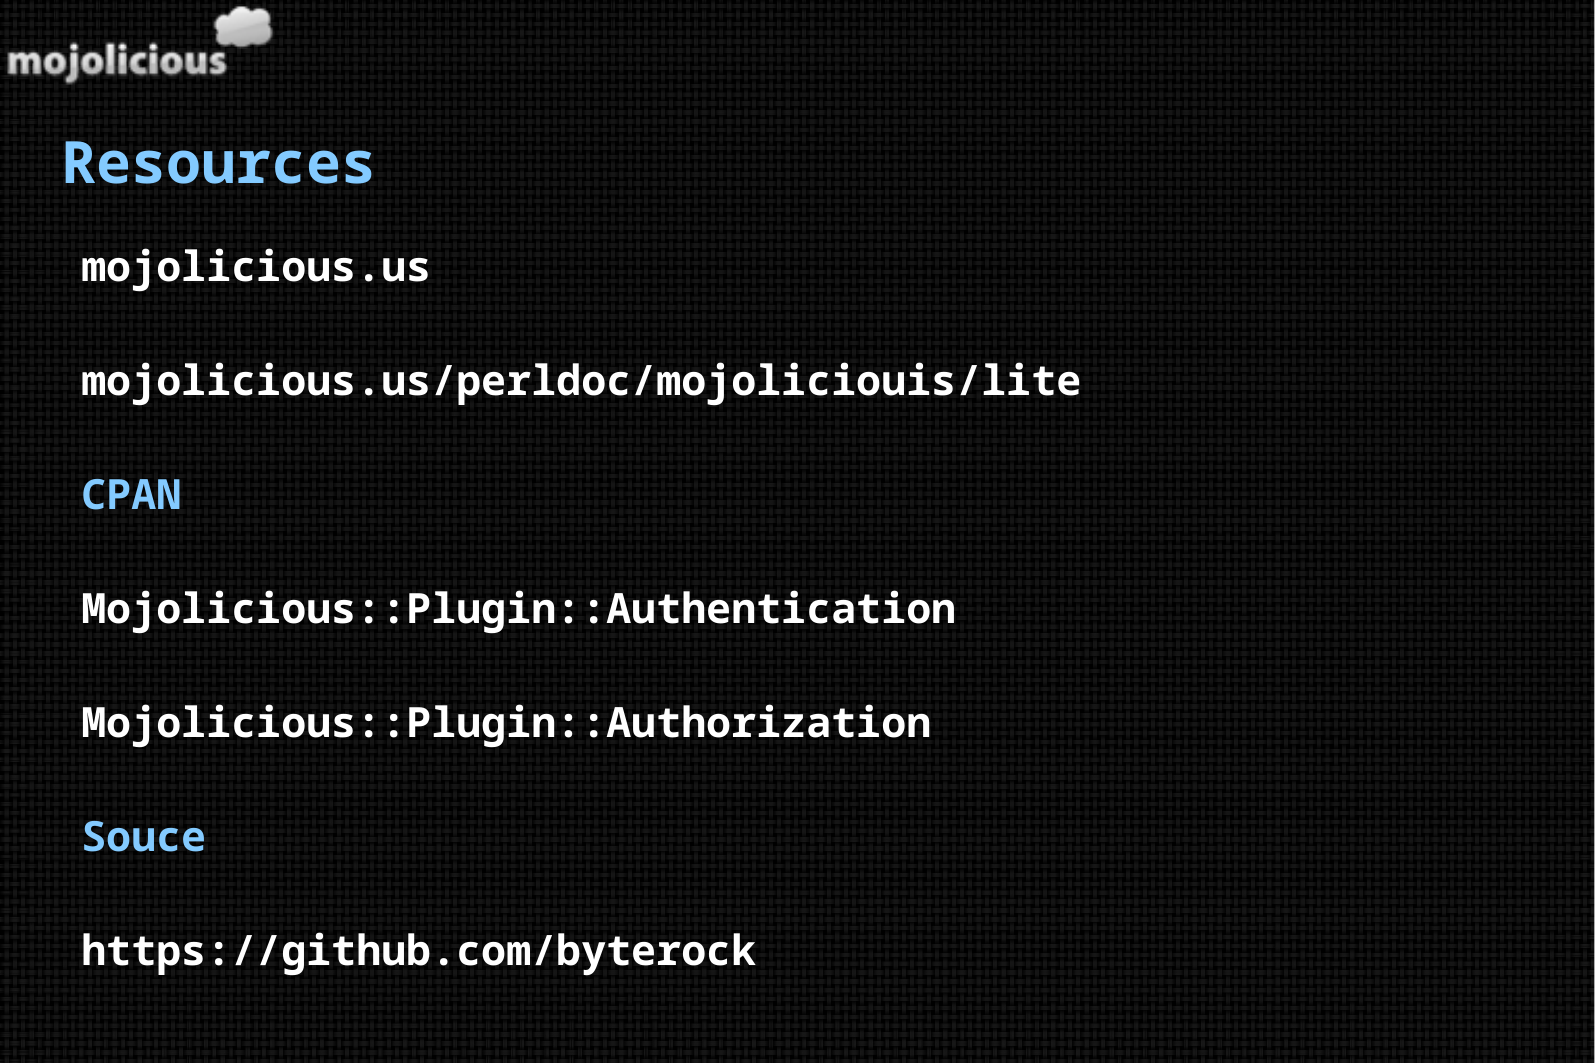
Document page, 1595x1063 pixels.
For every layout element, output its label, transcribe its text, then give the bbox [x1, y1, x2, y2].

text_box Resources [46, 114, 365, 197]
text_box mojolicious.us mojolicious.us/perldoc/mojoliciouis/lite CPAN Mojolicious::Plugin::Authentication Mojolicious::Plugin::Authorization Souce https://github.com/byterock [66, 229, 1595, 882]
picture [0, 0, 1595, 1063]
